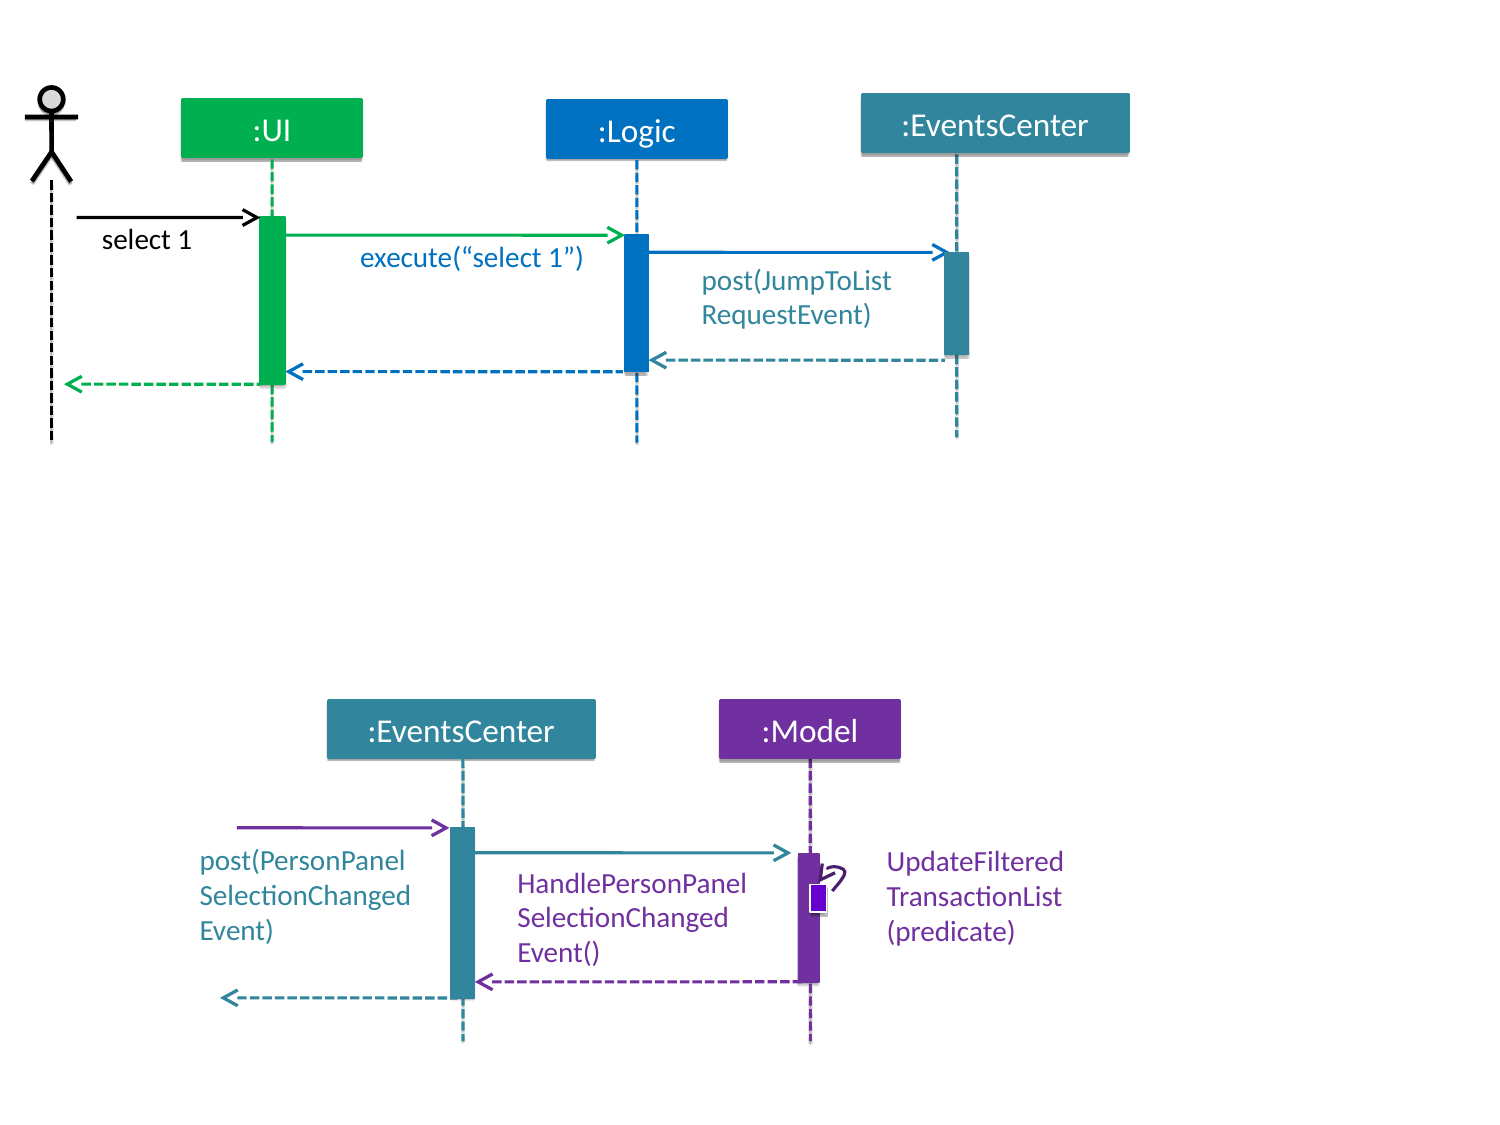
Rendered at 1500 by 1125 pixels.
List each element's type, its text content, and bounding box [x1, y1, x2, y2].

text_box UpdateFiltered TransactionList (predicate) [830, 842, 1121, 948]
text_box select 1 [76, 220, 218, 256]
text_box [624, 235, 649, 372]
text_box :EventsCenter [328, 700, 595, 758]
text_box post(PersonPanel SelectionChanged Event) [82, 841, 451, 947]
text_box :Model [720, 700, 900, 758]
text_box :UI [182, 99, 362, 157]
text_box post(JumpToList RequestEvent) [672, 260, 922, 331]
text_box :EventsCenter [862, 94, 1128, 152]
text_box :Logic [547, 100, 727, 158]
text_box [39, 87, 64, 111]
text_box [260, 216, 286, 385]
text_box execute(“select 1”) [355, 238, 589, 274]
text_box [944, 252, 969, 355]
text_box [798, 853, 827, 982]
text_box [451, 827, 475, 998]
text_box HandlePersonPanel SelectionChanged Event() [473, 863, 792, 969]
